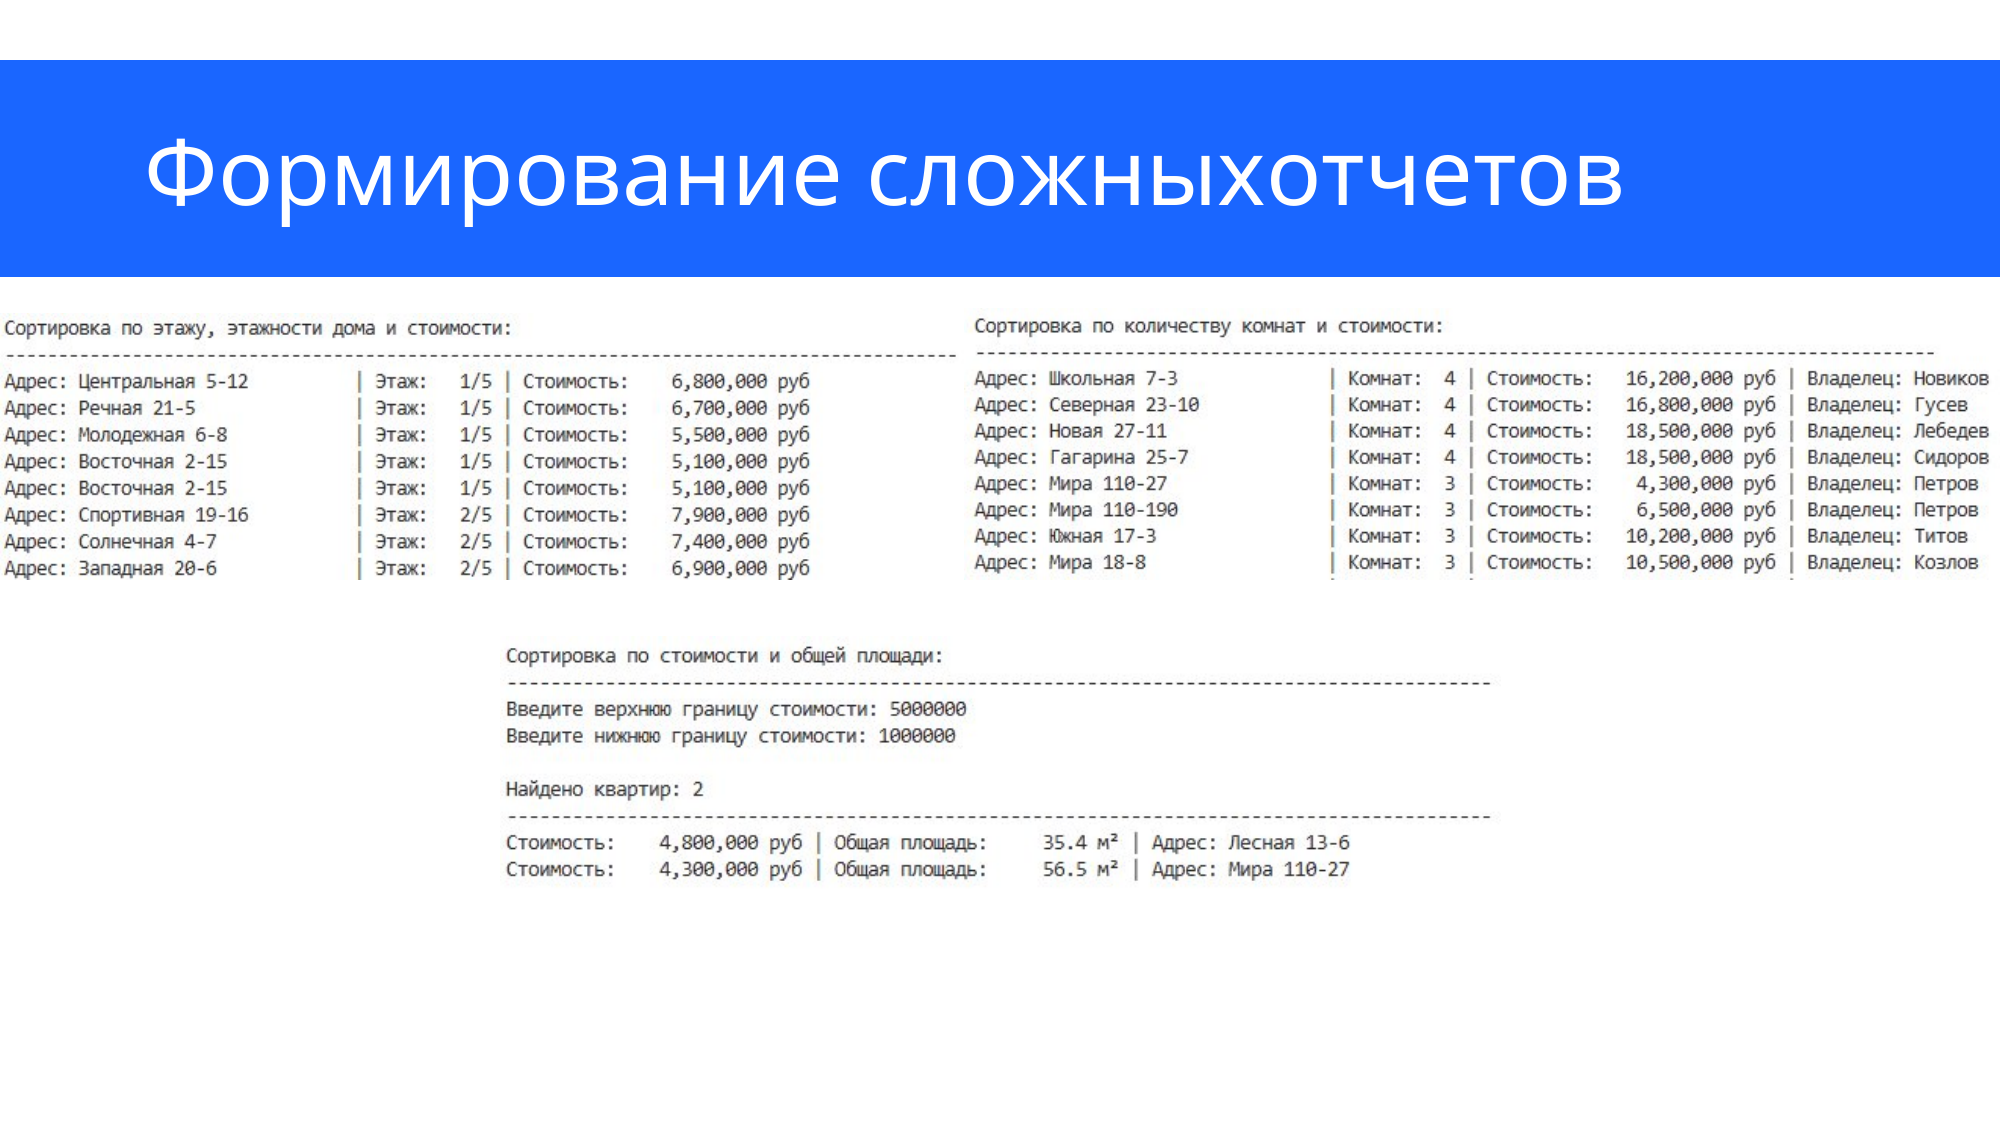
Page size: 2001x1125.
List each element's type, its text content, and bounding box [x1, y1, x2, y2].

picture [0, 308, 2000, 580]
title Формирование сложныхотчетов [137, 124, 1863, 313]
picture [500, 636, 1501, 892]
